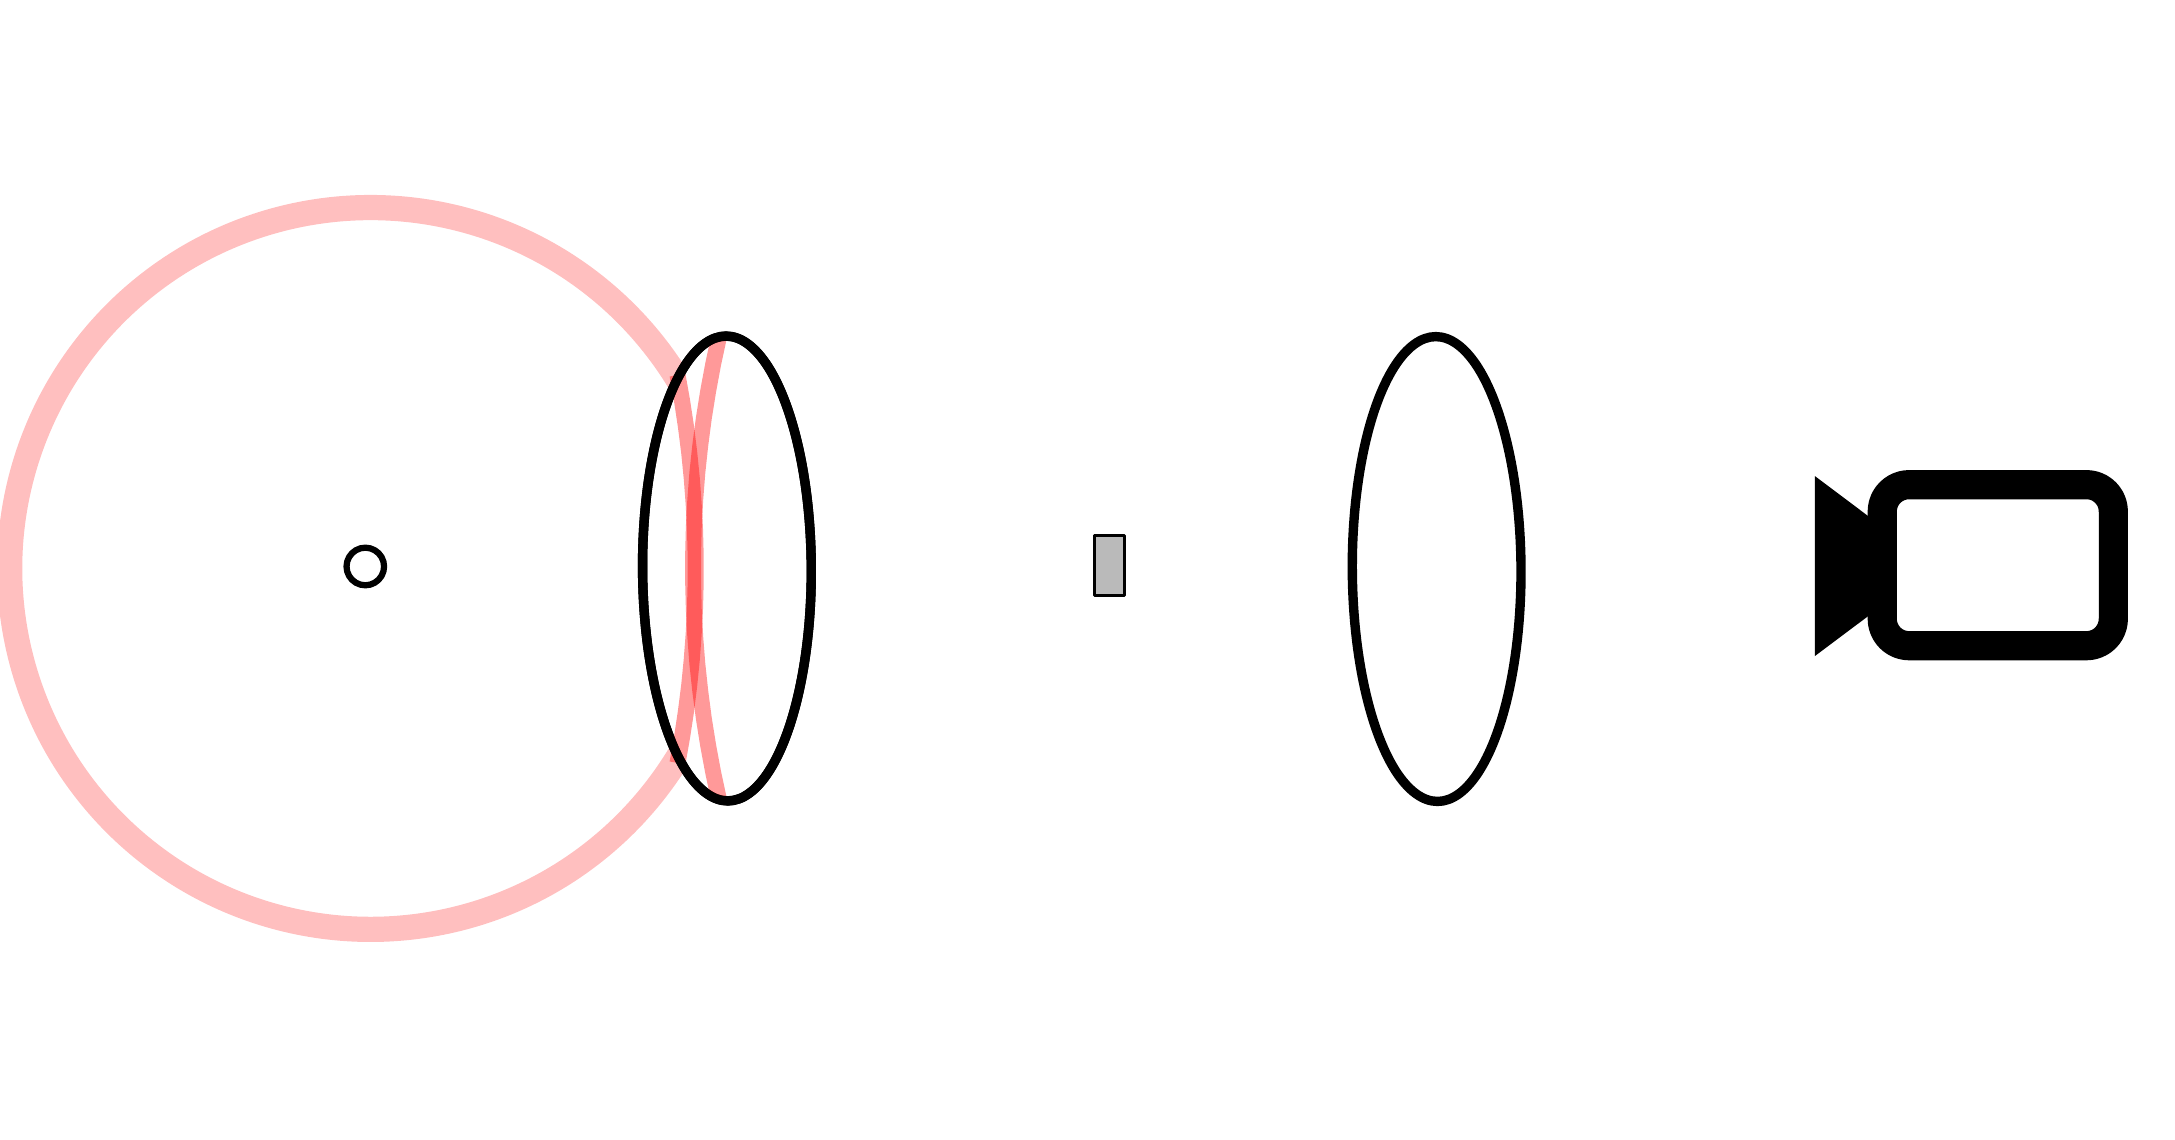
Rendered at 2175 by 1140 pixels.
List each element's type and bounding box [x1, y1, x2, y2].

text_box [0, 194, 682, 942]
text_box [1352, 336, 1522, 802]
text_box [1814, 476, 1875, 657]
text_box [1094, 535, 1125, 596]
text_box [648, 341, 806, 796]
text_box [1882, 484, 2114, 646]
